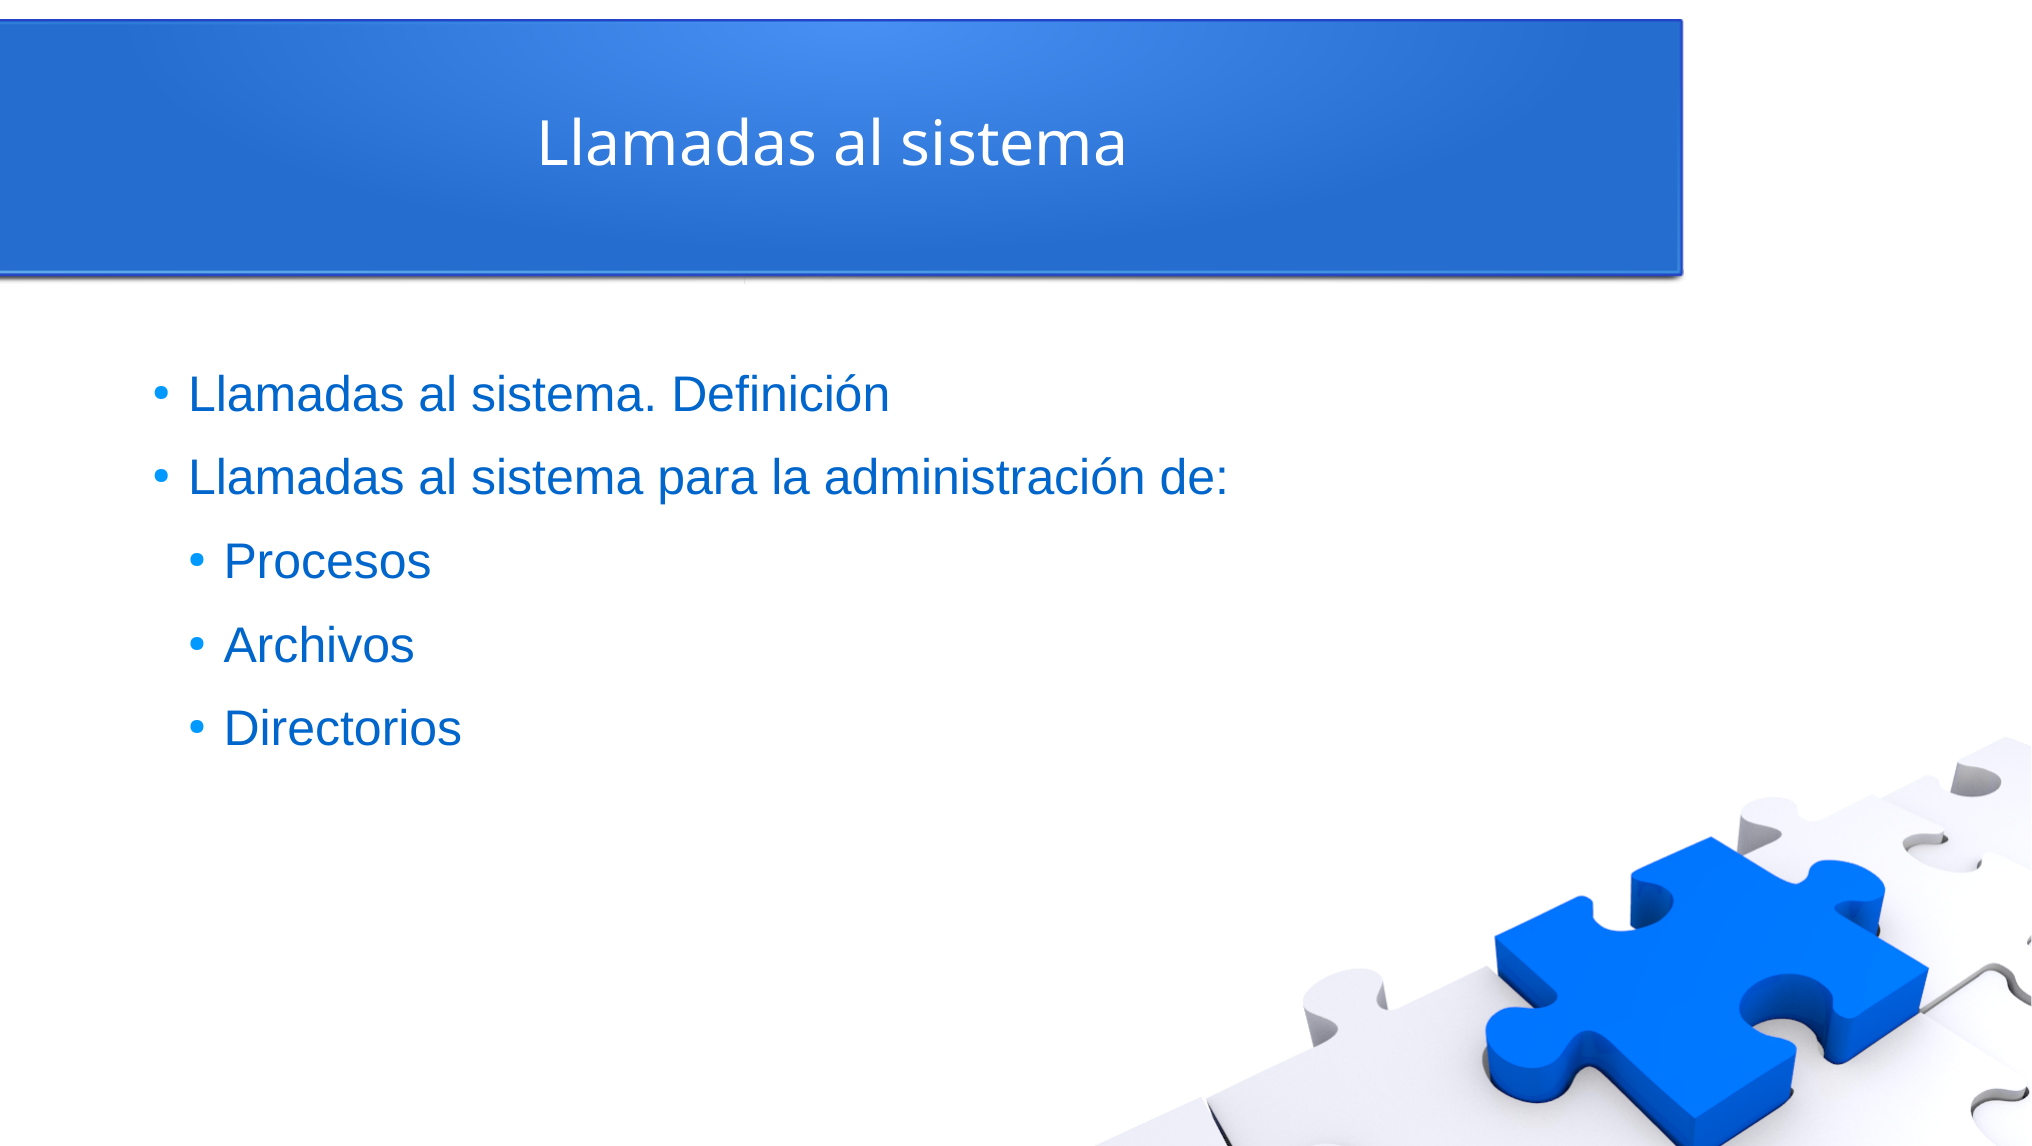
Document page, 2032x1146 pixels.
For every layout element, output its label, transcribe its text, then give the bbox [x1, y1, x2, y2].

text_box Llamadas al sistema. Definición Llamadas al sistema para la administración de: Procesos Archivos Directorios [137, 330, 1288, 981]
picture [1071, 605, 2032, 1146]
picture [0, 19, 1689, 284]
title Llamadas al sistema [0, 45, 1666, 237]
